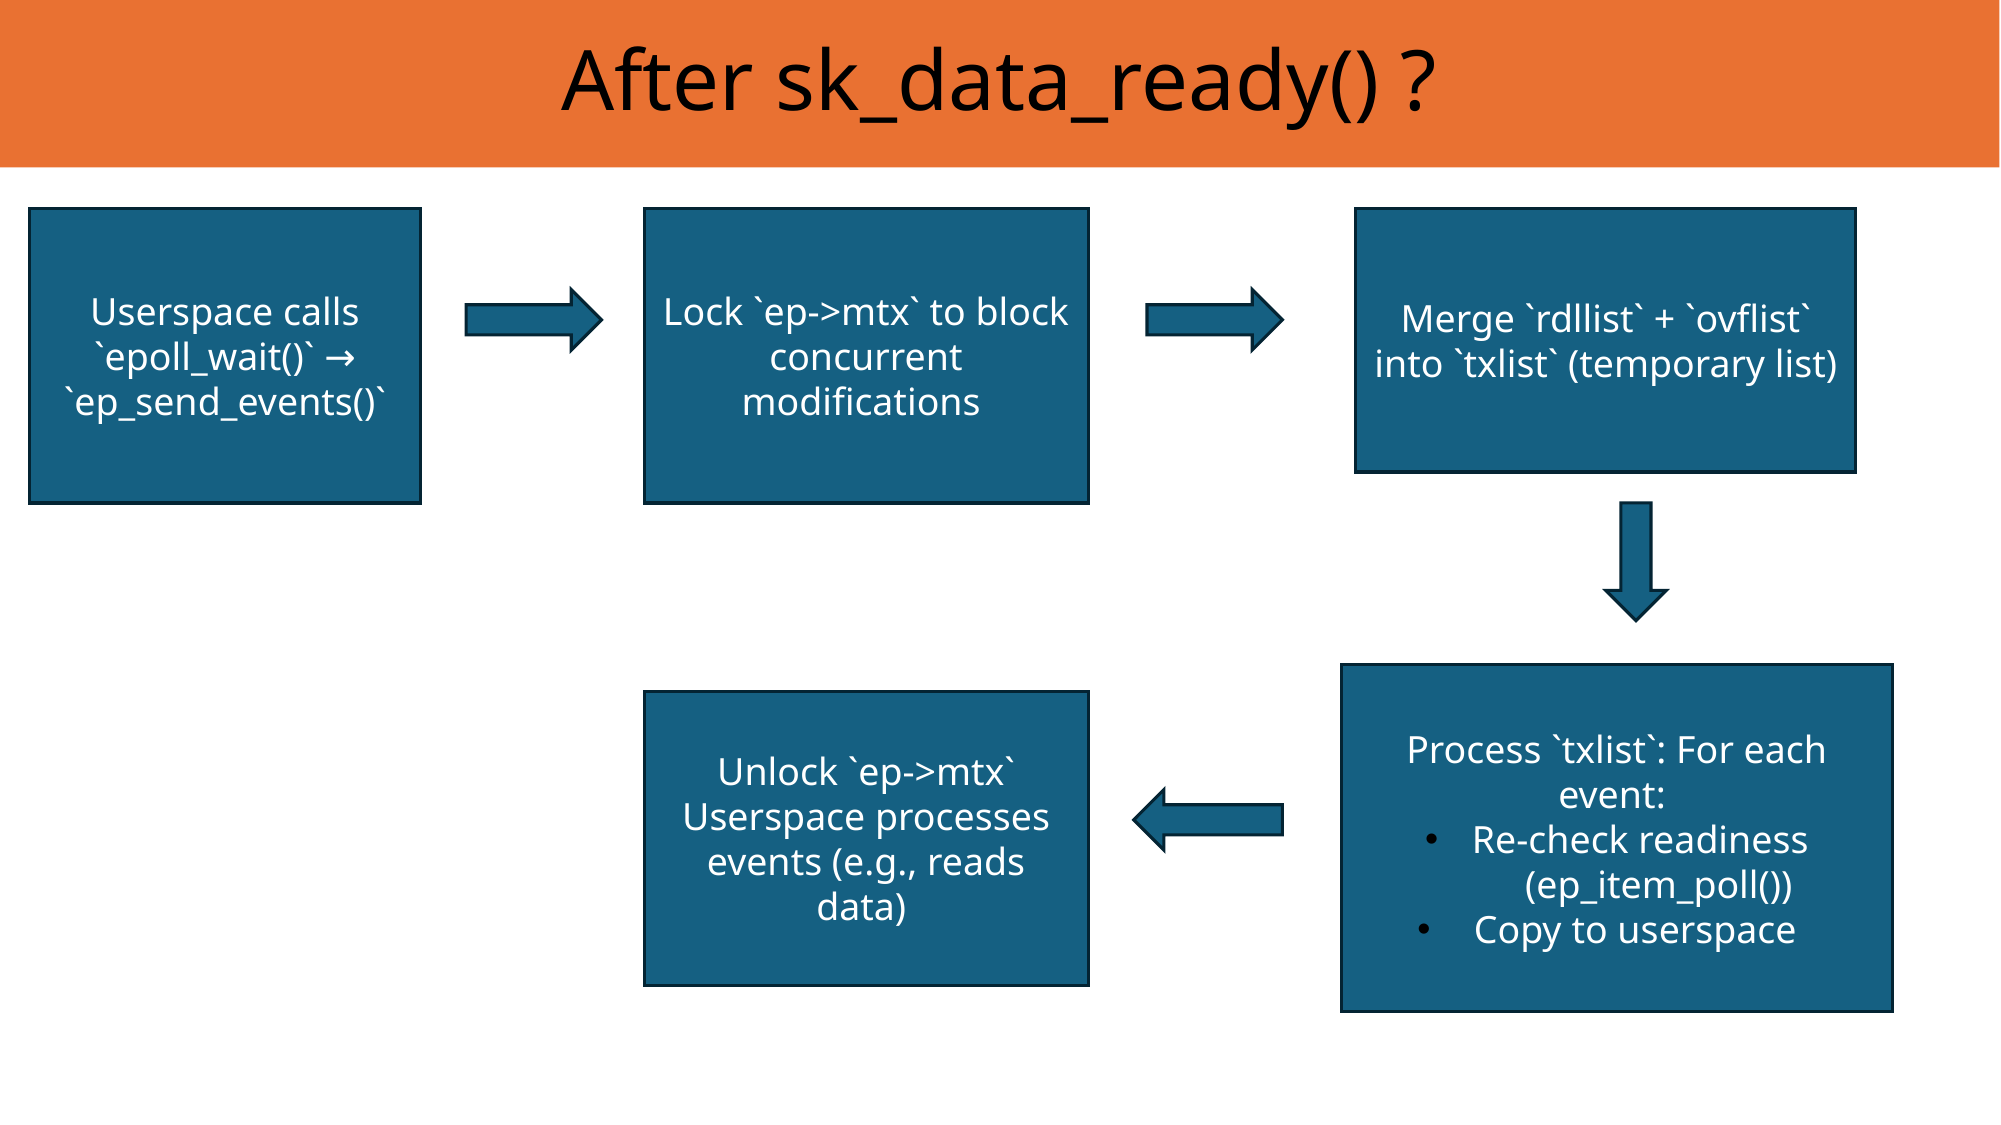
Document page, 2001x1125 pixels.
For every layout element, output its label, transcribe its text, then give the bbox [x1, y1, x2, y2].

text_box Userspace calls `epoll_wait()` → `ep_send_events()` [29, 209, 421, 503]
text_box [1147, 289, 1283, 351]
text_box [1133, 789, 1283, 850]
text_box Process `txlist`: For each event: Re-check readiness (ep_item_poll()) Copy to userspace [1341, 665, 1893, 1012]
title After sk_data_ready() ? [0, 0, 2000, 168]
text_box Lock `ep->mtx` to block concurrent modifications [644, 209, 1088, 503]
text_box Unlock `ep->mtx` Userspace processes events (e.g., reads data) [644, 691, 1088, 985]
text_box [466, 289, 602, 351]
text_box Merge `rdllist` + `ovflist` into `txlist` (temporary list) [1356, 209, 1856, 472]
text_box [1605, 502, 1667, 621]
